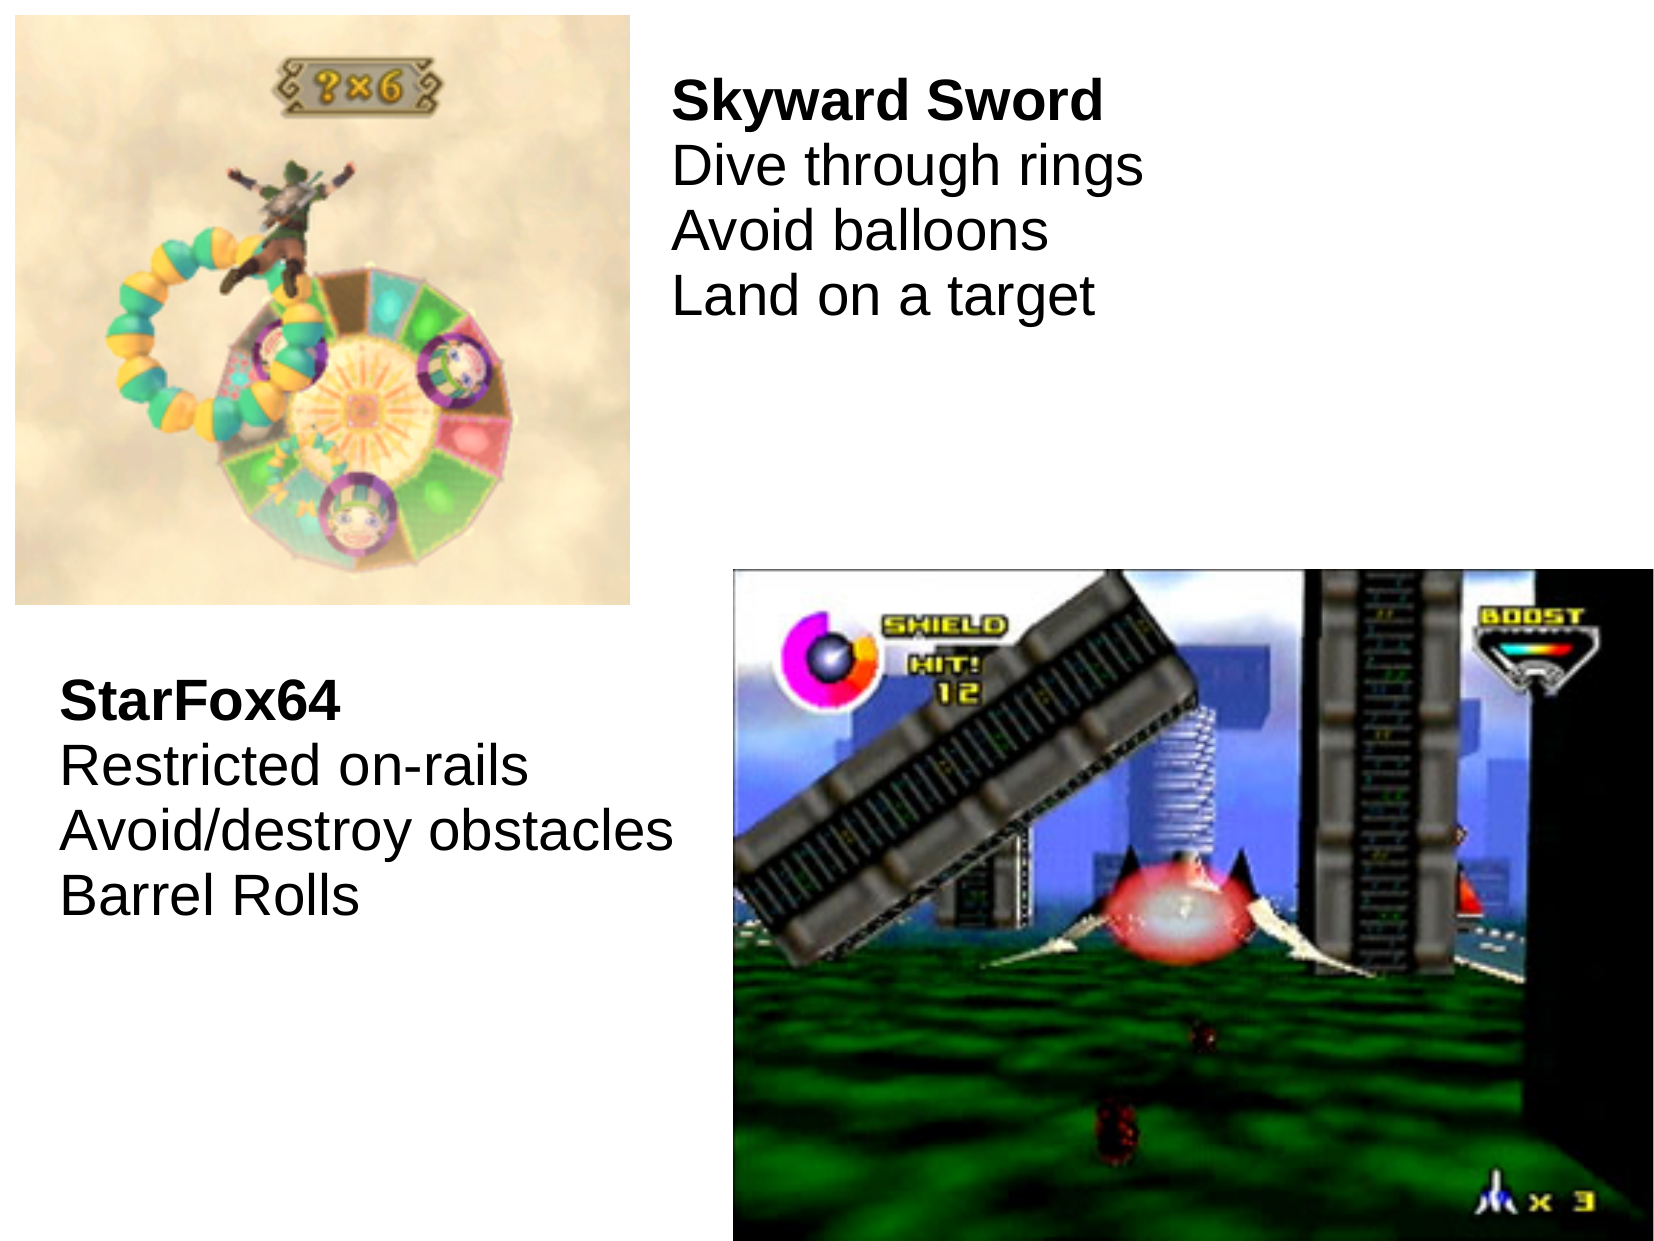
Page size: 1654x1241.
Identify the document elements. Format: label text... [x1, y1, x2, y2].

picture [733, 569, 1654, 1241]
picture [15, 15, 631, 605]
text_box StarFox64 Restricted on-rails Avoid/destroy obstacles Barrel Rolls [45, 660, 691, 936]
text_box Skyward Sword Dive through rings Avoid balloons Land on a target [656, 60, 1411, 541]
